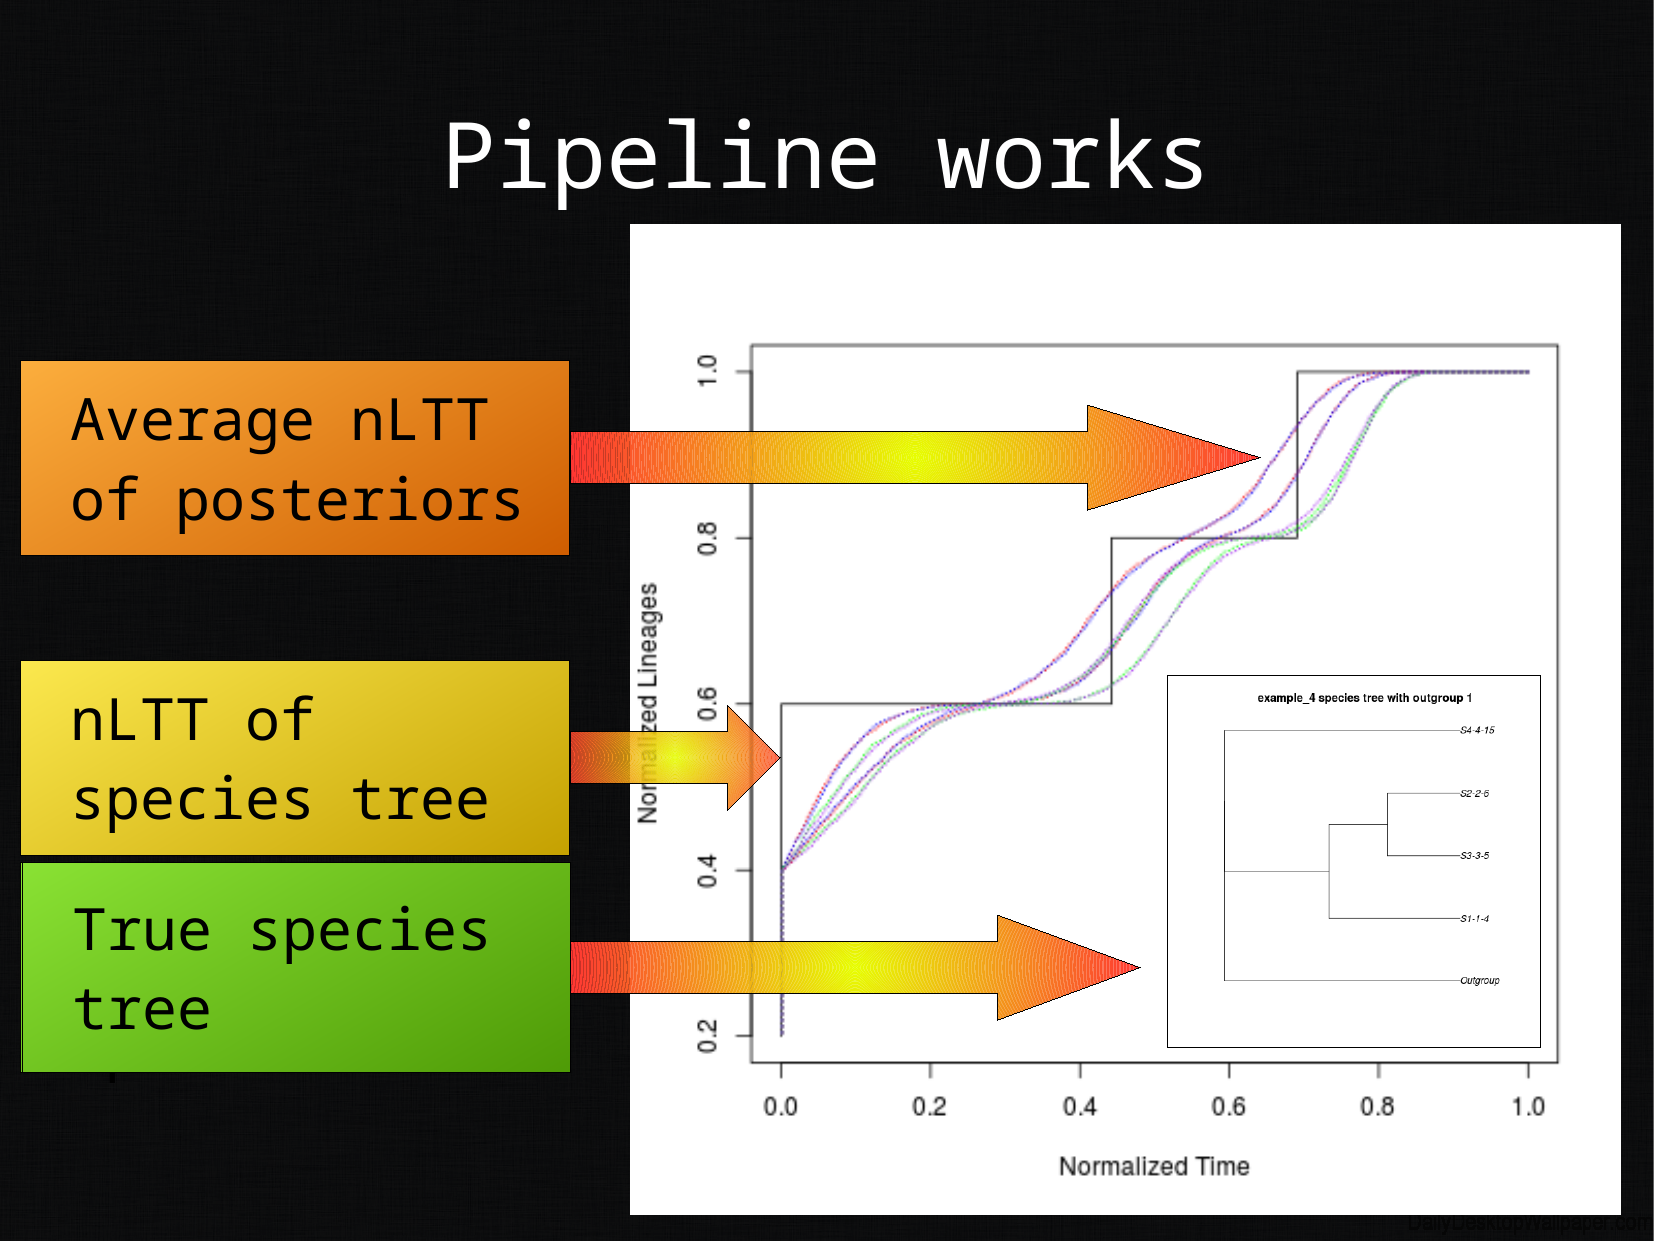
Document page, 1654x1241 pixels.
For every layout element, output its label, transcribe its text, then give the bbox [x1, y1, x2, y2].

text_box [570, 705, 781, 811]
text_box nLTT of species tree [20, 660, 570, 856]
text_box [571, 915, 1141, 1021]
text_box True species tree [22, 862, 571, 1073]
title Pipeline works [82, 49, 1571, 257]
picture [0, 0, 1654, 1241]
text_box [570, 405, 1261, 511]
text_box Average nLTT of posteriors [20, 360, 570, 556]
